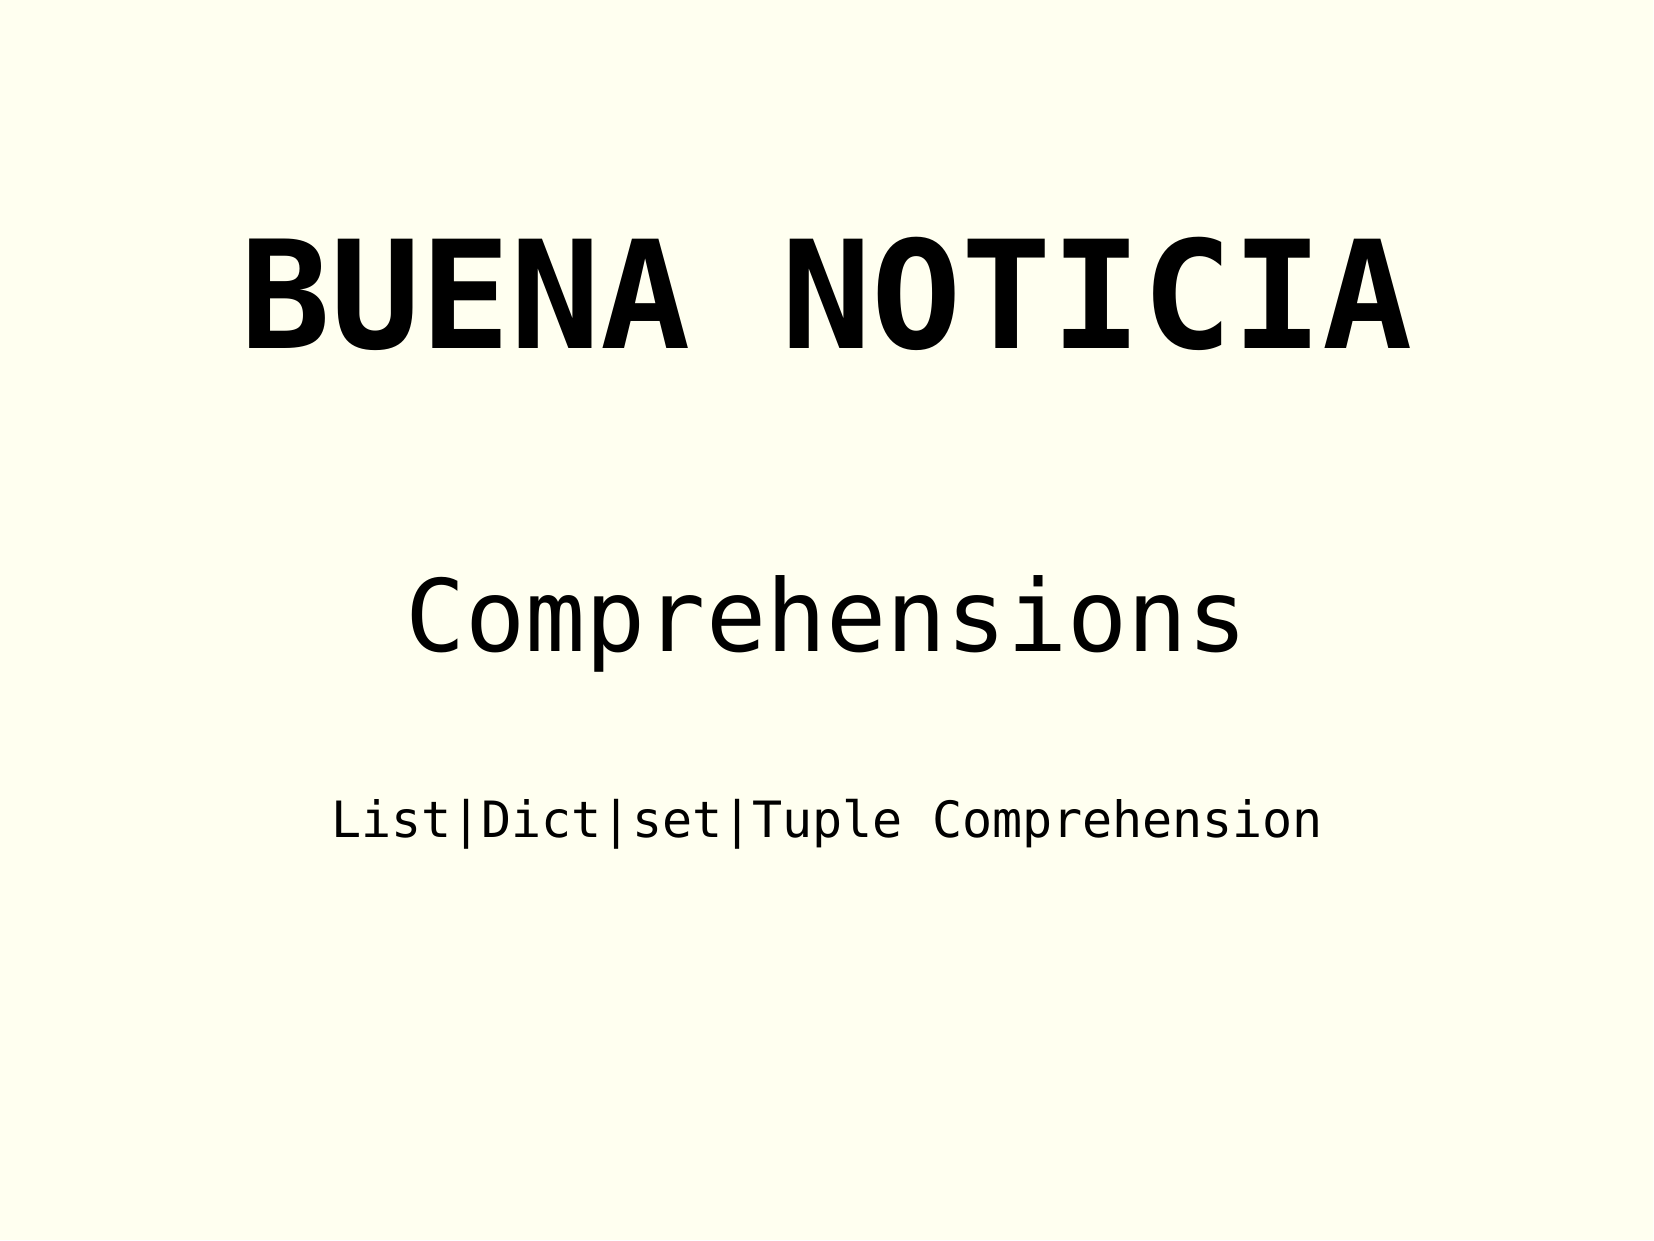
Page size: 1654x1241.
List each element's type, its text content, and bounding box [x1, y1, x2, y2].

subtitle BUENA NOTICIA Comprehensions List|Dict|set|Tuple Comprehension [82, 49, 1571, 1010]
